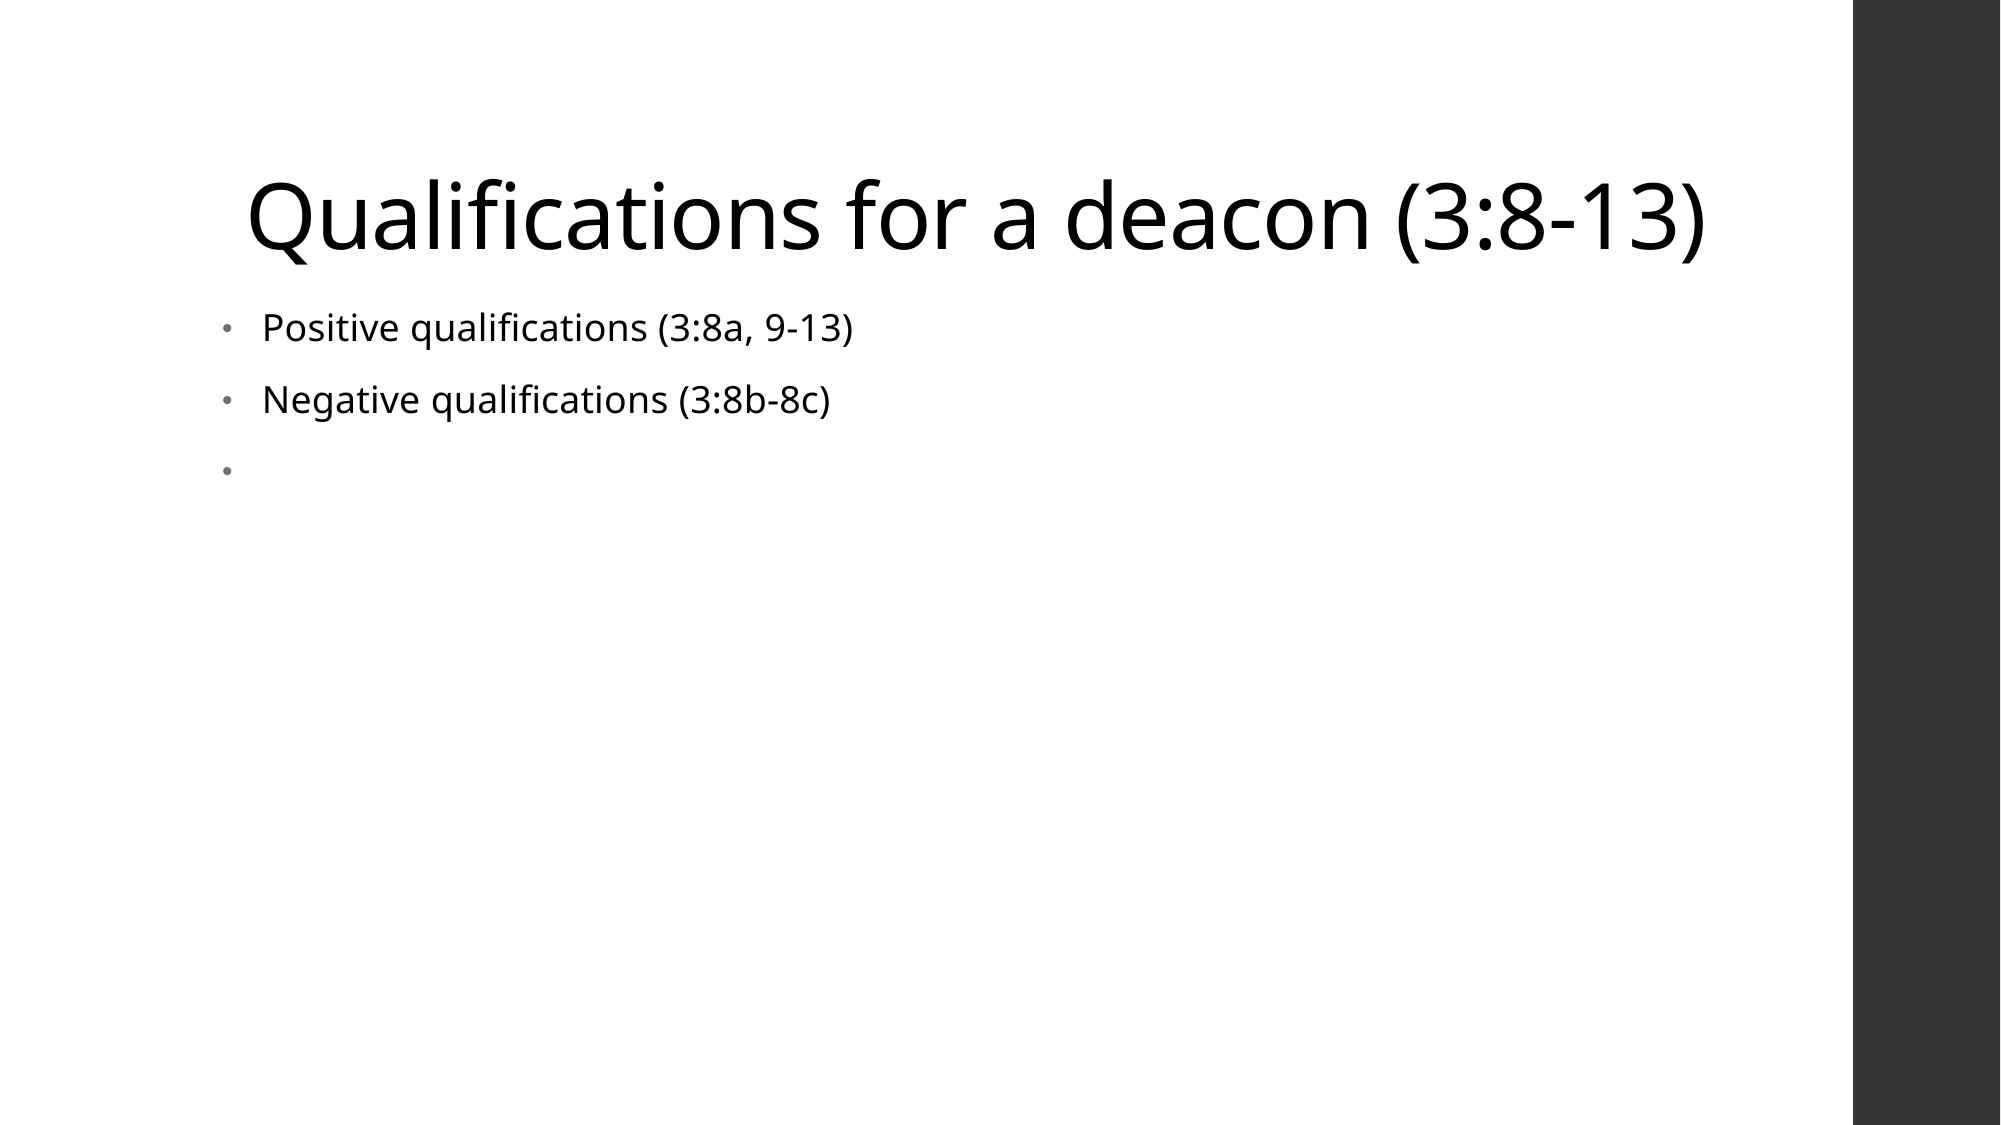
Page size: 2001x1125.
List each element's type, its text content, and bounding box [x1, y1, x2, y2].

title Qualifications for a deacon (3:8-13) [206, 60, 1797, 278]
list Positive qualifications (3:8a, 9-13) Negative qualifications (3:8b-8c) [206, 299, 1617, 1014]
